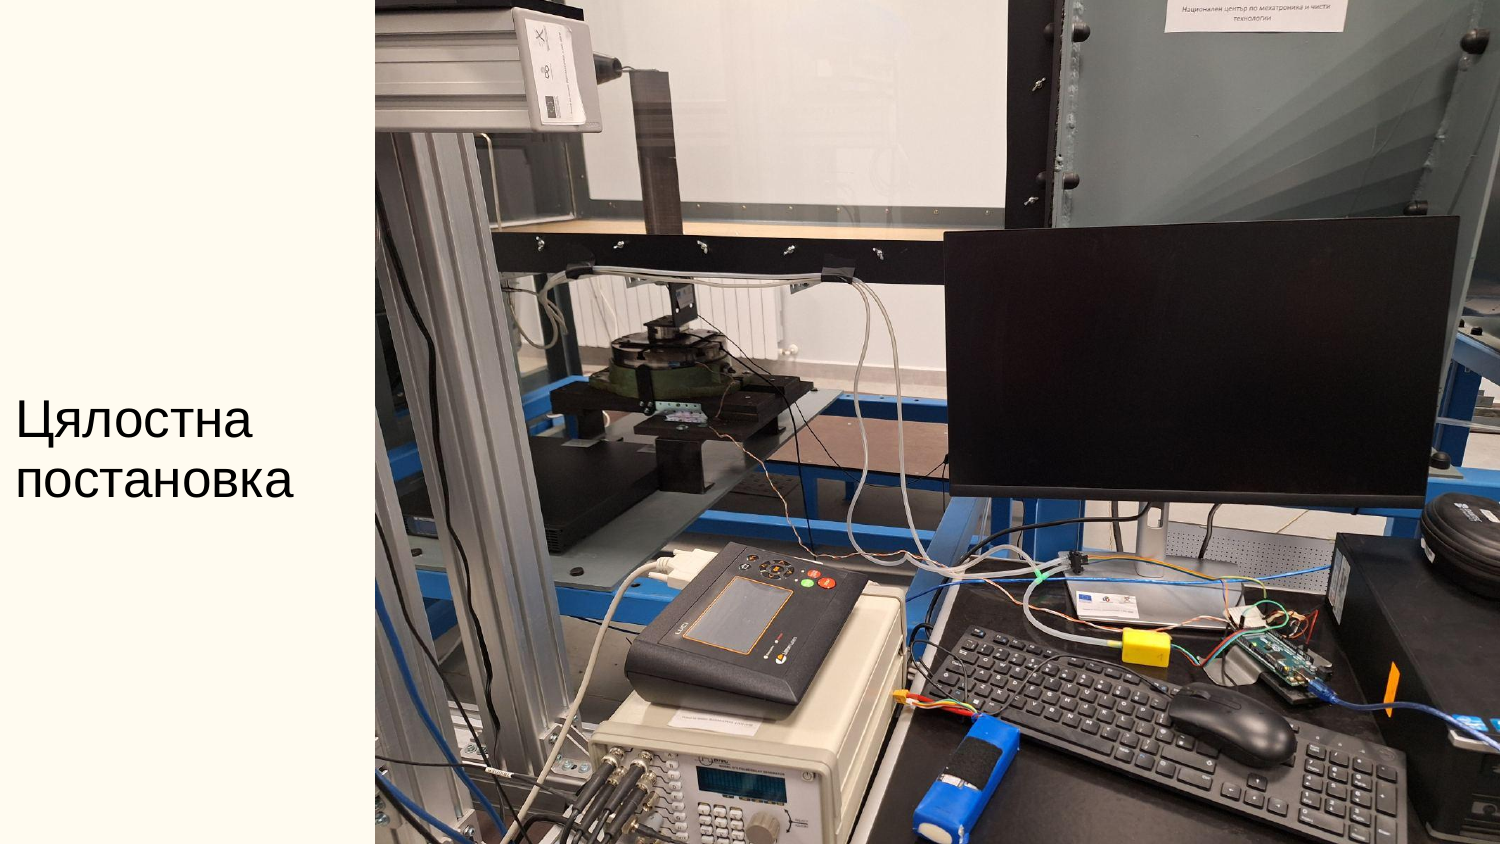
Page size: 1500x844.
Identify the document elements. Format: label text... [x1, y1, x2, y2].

picture [375, 0, 1500, 844]
title Цялостна постановка [0, 374, 375, 524]
